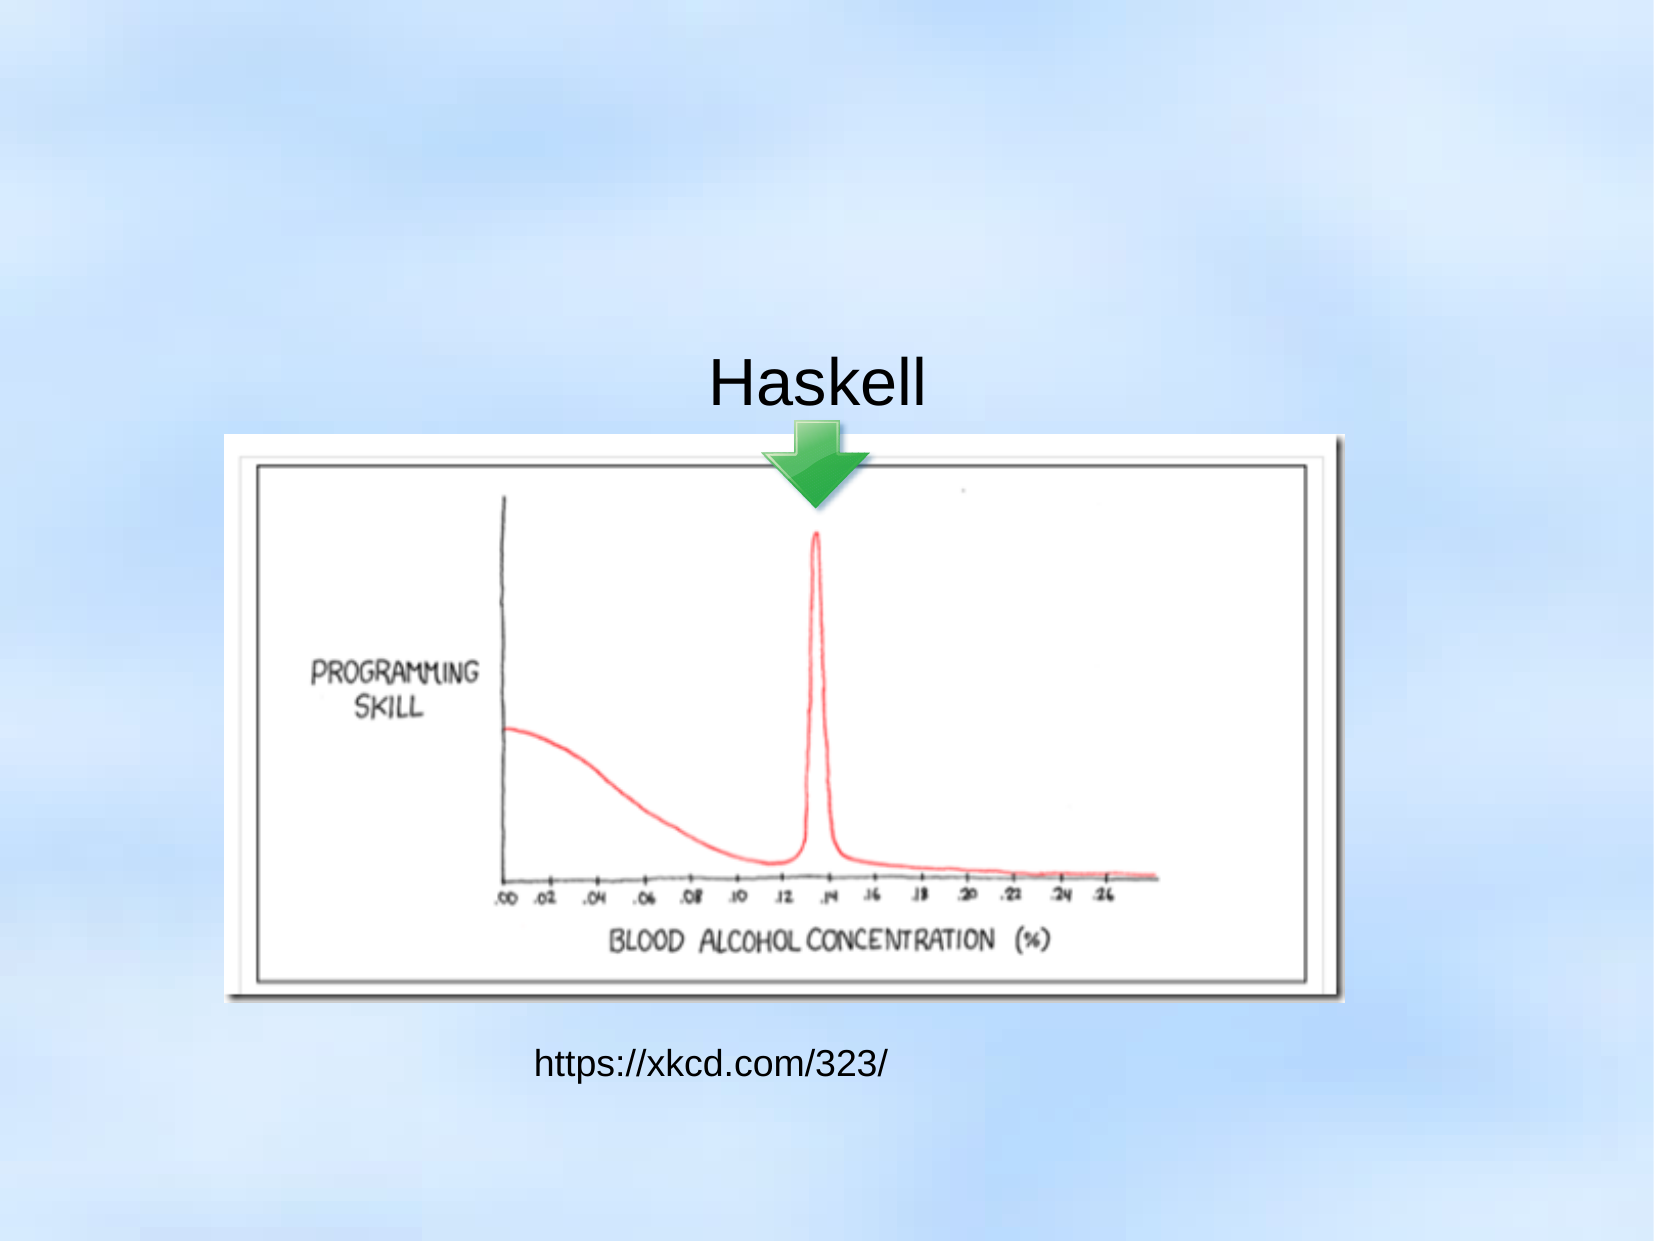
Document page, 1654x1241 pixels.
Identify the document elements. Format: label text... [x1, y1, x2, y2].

list Haskell [637, 344, 1005, 434]
picture [0, 0, 1654, 1241]
text_box https://xkcd.com/323/ [519, 1034, 1135, 1092]
